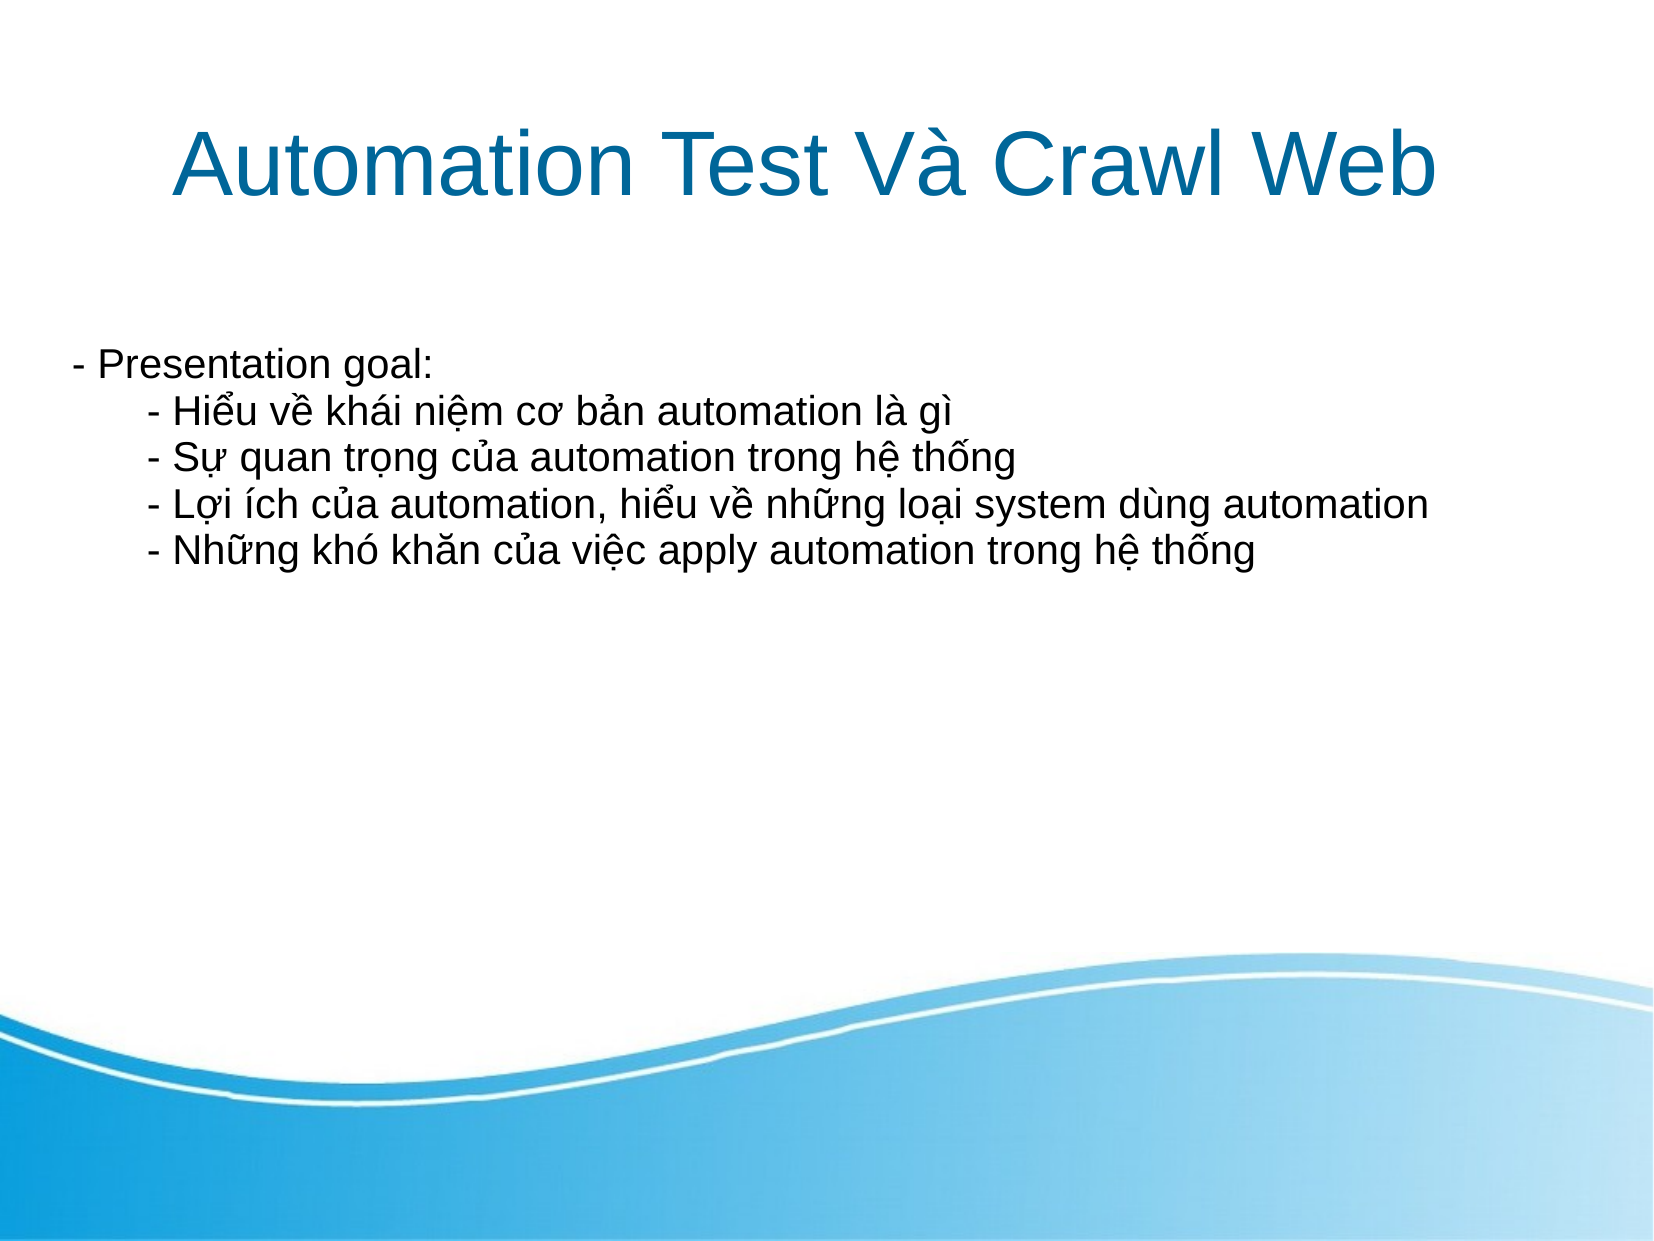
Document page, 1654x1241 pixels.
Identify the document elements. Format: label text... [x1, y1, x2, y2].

picture [0, 952, 1654, 1241]
subtitle - Presentation goal: - Hiểu về khái niệm cơ bản automation là gì - Sự quan trọng của automation trong hệ thống - Lợi ích của automation, hiểu về những loại system dùng automation - Những khó khăn của việc apply automation trong hệ thống [71, 285, 1561, 630]
title Automation Test Và Crawl Web [75, 60, 1564, 268]
